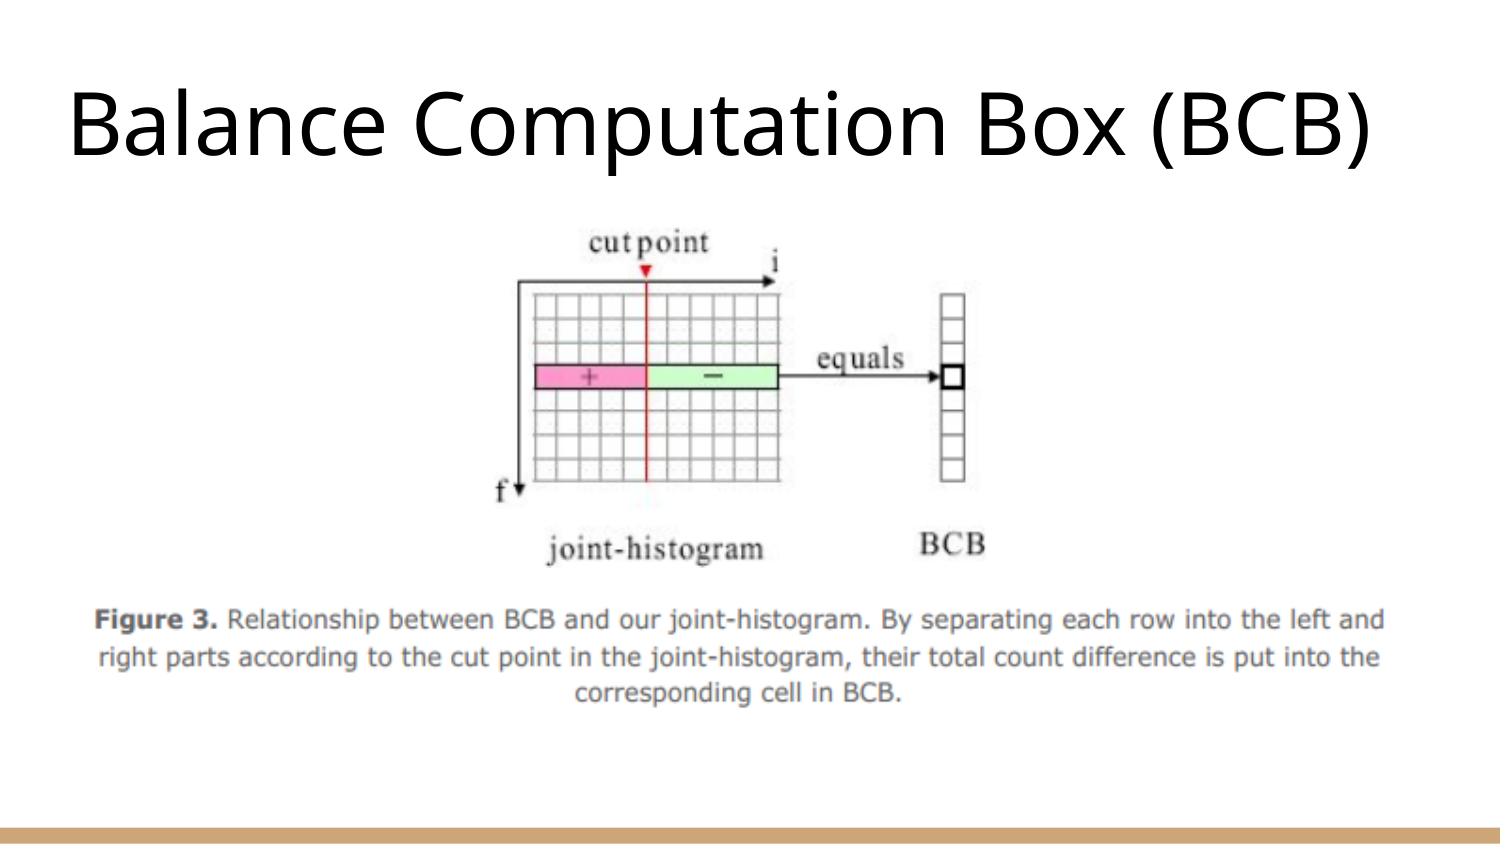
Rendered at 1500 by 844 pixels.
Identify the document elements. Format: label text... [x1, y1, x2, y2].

picture [51, 202, 1459, 791]
title Balance Computation Box (BCB) [51, 51, 1449, 189]
